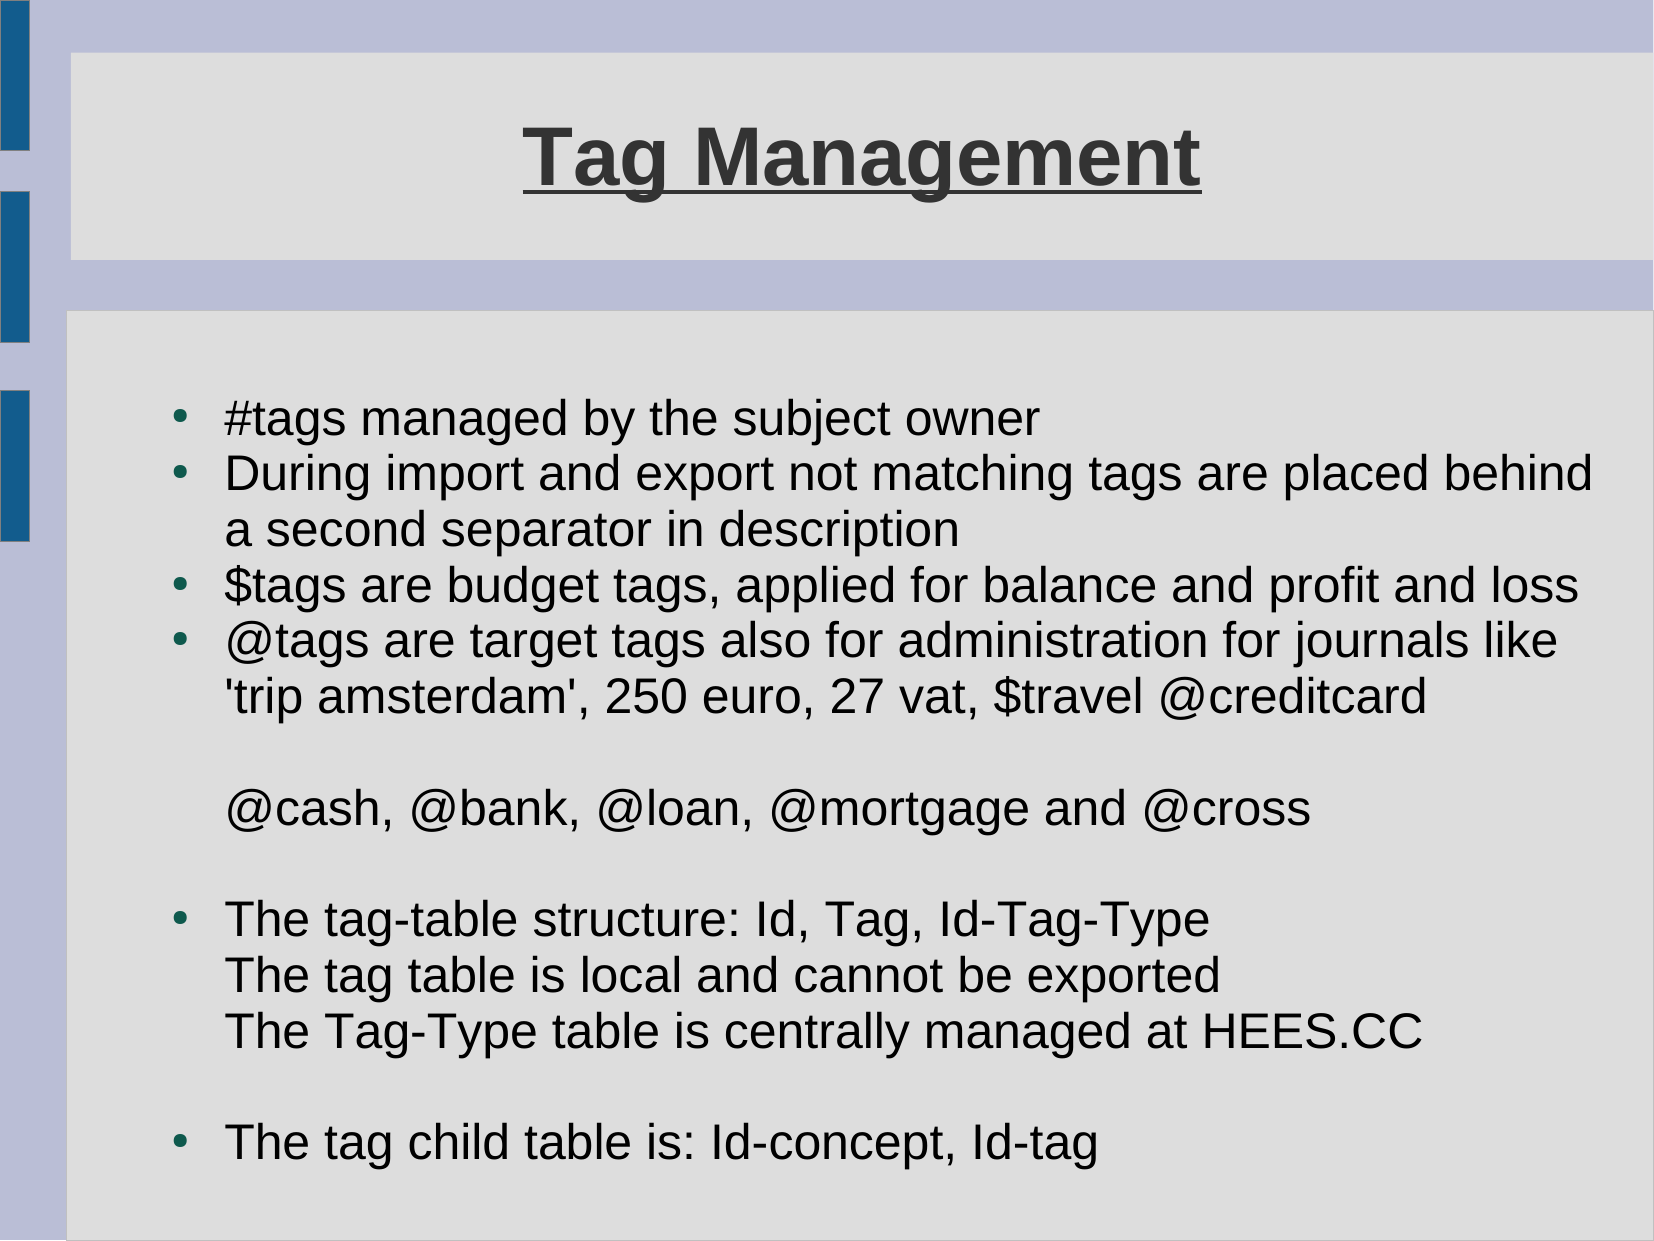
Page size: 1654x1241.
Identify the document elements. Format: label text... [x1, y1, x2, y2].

title Tag Management [70, 52, 1654, 260]
list #tags managed by the subject owner During import and export not matching tags are placed behind a second separator in description $tags are budget tags, applied for balance and profit and loss @tags are target tags also for administration for journals like 'trip amsterdam', 250 euro, 27 vat, $travel @creditcard @cash, @bank, @loan, @mortgage and @cross The tag-table structure: Id, Tag, Id-Tag-Type The tag table is local and cannot be exported The Tag-Type table is centrally managed at HEES.CC The tag child table is: Id-concept, Id-tag [153, 389, 1595, 1241]
